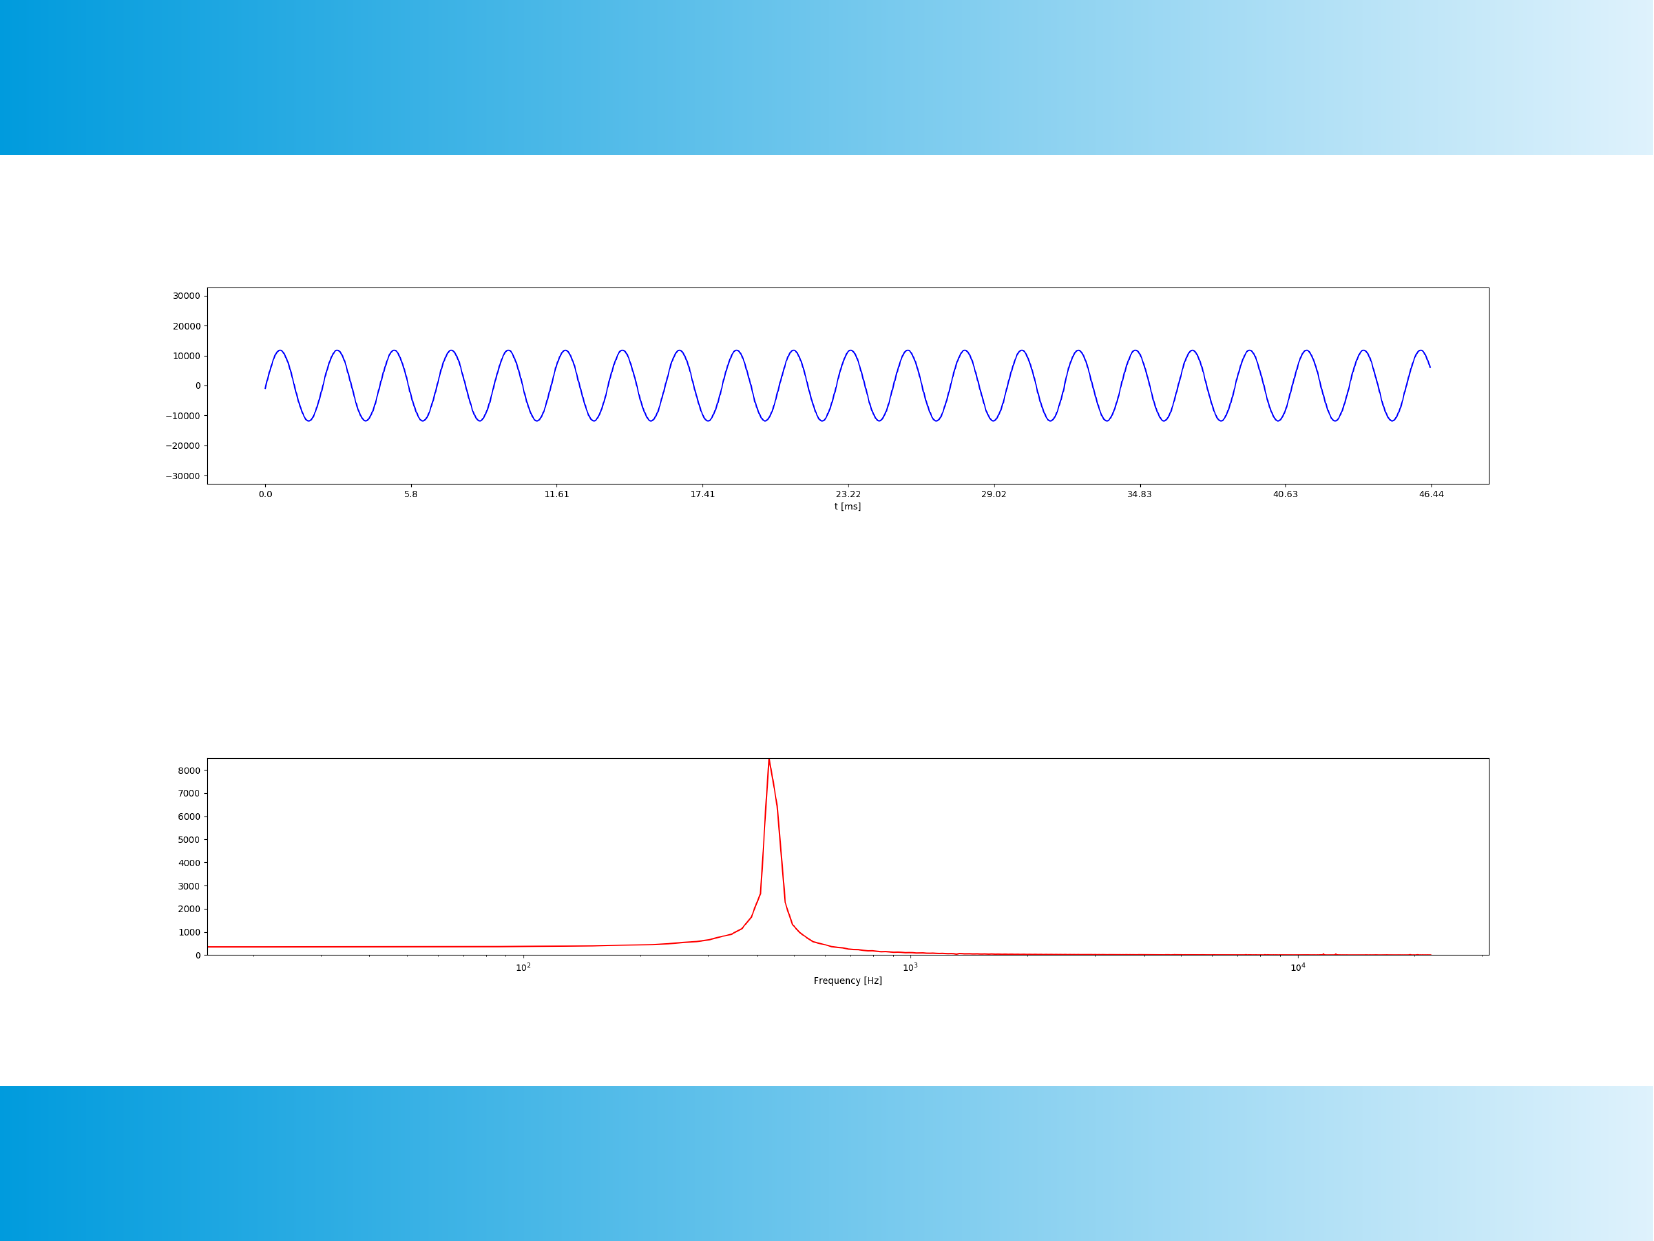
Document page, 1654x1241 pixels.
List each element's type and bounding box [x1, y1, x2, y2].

title [82, 49, 1571, 155]
picture [0, 183, 1654, 1051]
